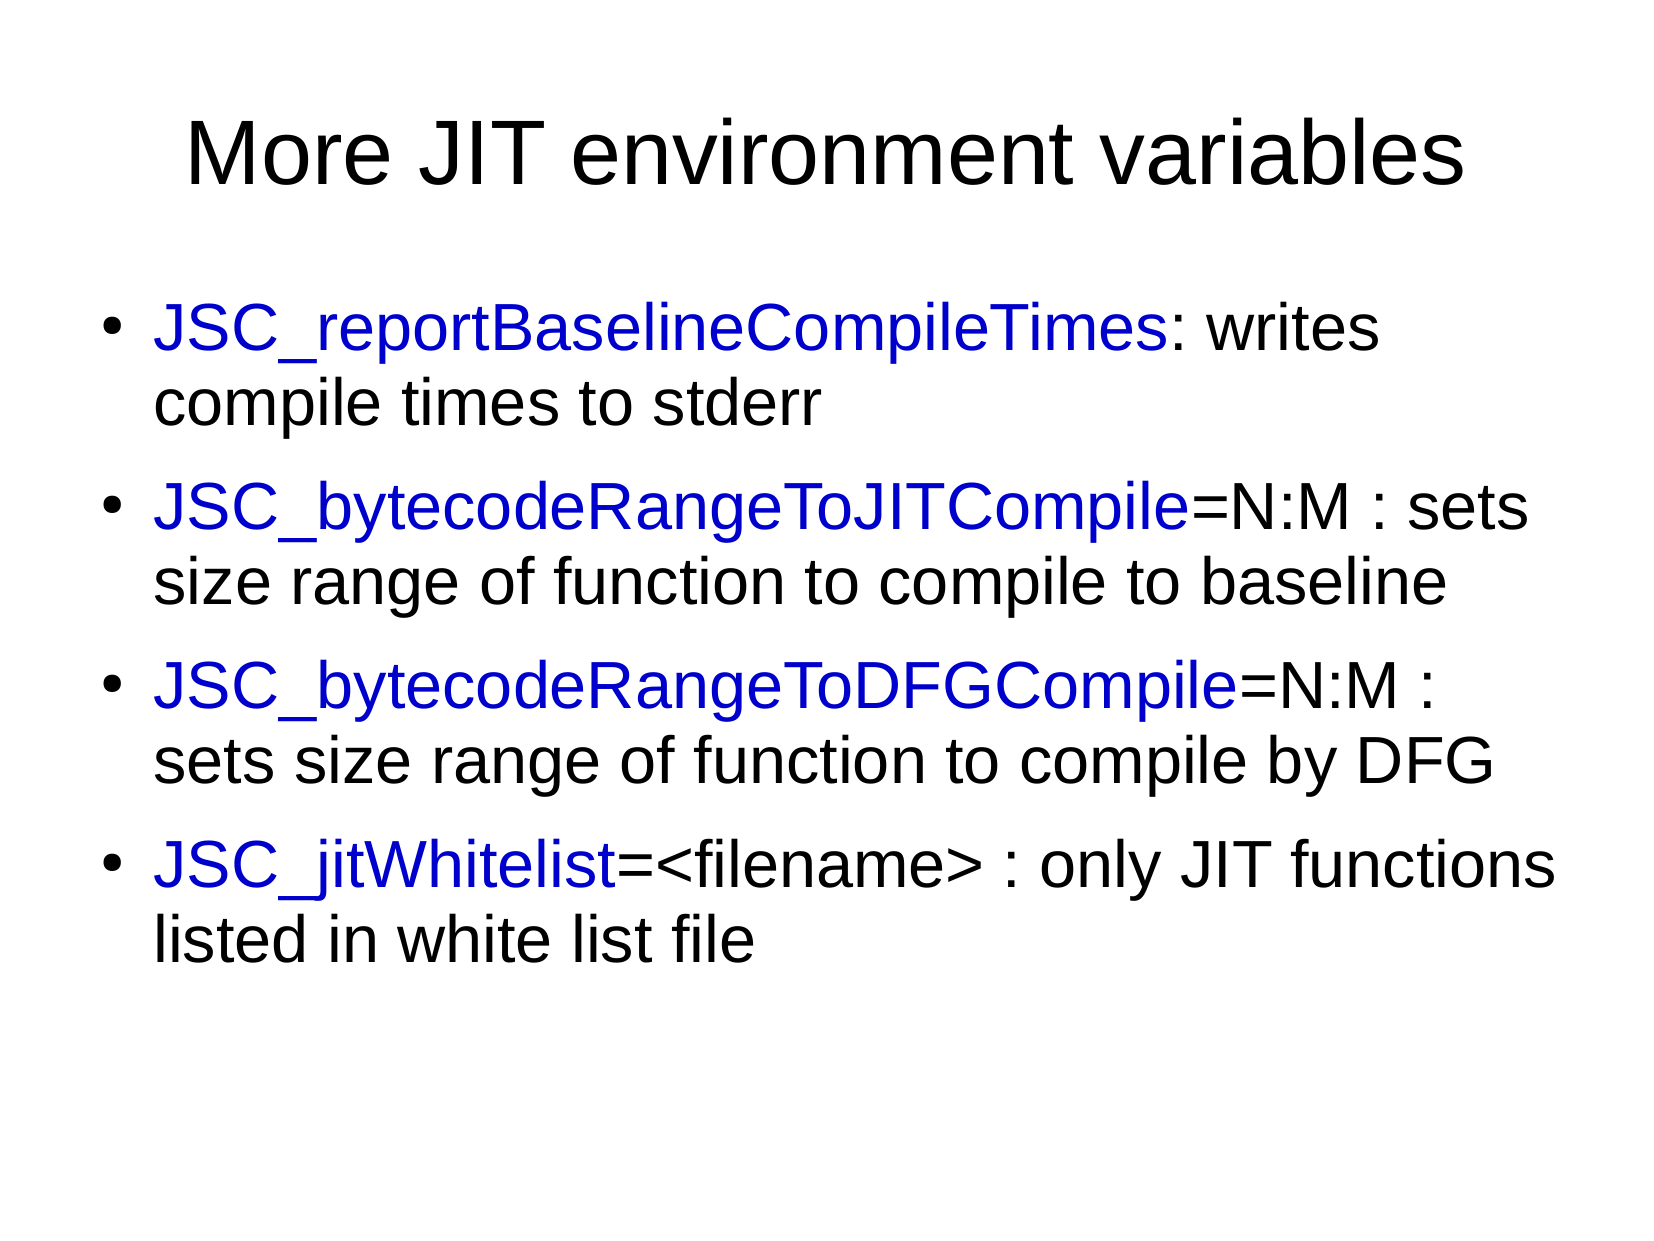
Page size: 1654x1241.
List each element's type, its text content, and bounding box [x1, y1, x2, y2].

title More JIT environment variables [82, 49, 1571, 257]
list JSC_reportBaselineCompileTimes: writes compile times to stderr JSC_bytecodeRangeToJITCompile=N:M : sets size range of function to compile to baseline JSC_bytecodeRangeToDFGCompile=N:M : sets size range of function to compile by DFG JSC_jitWhitelist=<filename> : only JIT functions listed in white list file [82, 290, 1571, 1010]
